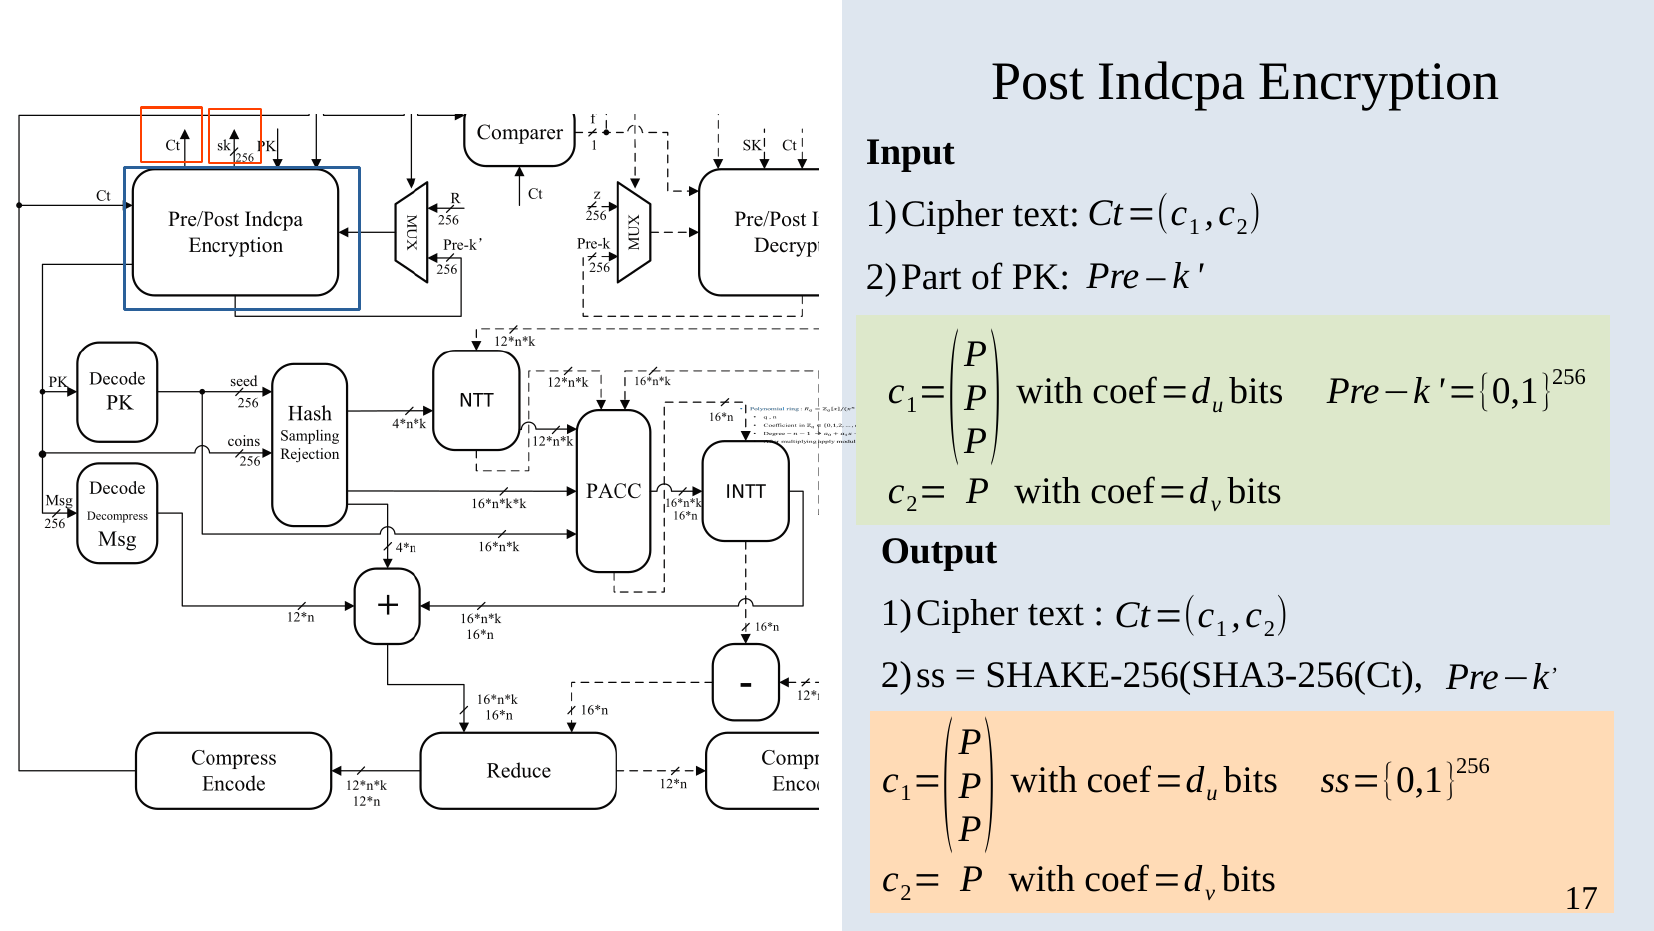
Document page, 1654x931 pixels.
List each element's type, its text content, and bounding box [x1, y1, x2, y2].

chart [1084, 254, 1206, 297]
picture [142, 114, 201, 161]
text_box 17 [1549, 854, 1643, 931]
chart [887, 326, 1587, 517]
chart [1114, 593, 1289, 642]
title Post Indcpa Encryption [910, 0, 1582, 156]
text_box Output Cipher text : ss = SHAKE-256(SHA3-256(Ct), ) [866, 525, 1600, 766]
text_box Input Cipher text: Part of PK: [851, 102, 1497, 367]
chart [1444, 650, 1558, 698]
picture [10, 114, 819, 826]
text_box [737, 0, 1654, 931]
chart [881, 714, 1491, 905]
picture [210, 114, 260, 162]
chart [1087, 191, 1262, 240]
